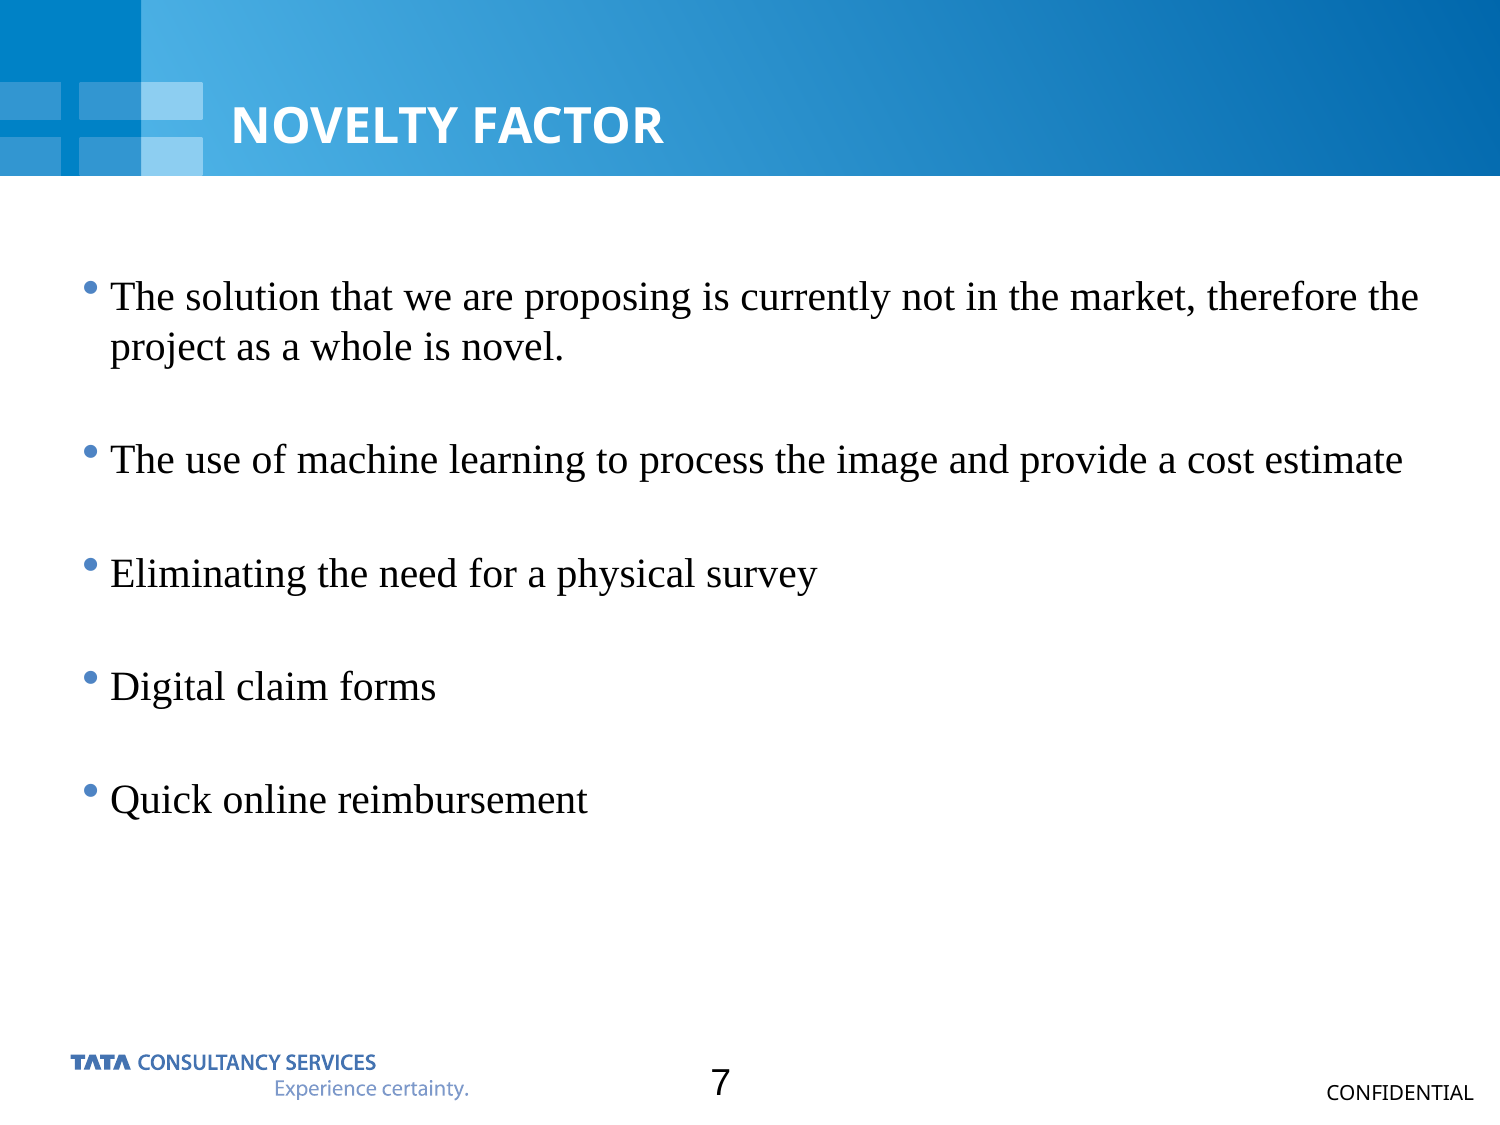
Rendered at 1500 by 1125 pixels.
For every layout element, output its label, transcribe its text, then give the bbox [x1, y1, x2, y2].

title NOVELTY FACTOR [215, 76, 1357, 180]
list The solution that we are proposing is currently not in the market, therefore the project as a whole is novel. The use of machine learning to process the image and provide a cost estimate Eliminating the need for a physical survey Digital claim forms Quick online reimbursement [67, 215, 1451, 927]
slide_number <number> [695, 1050, 805, 1110]
